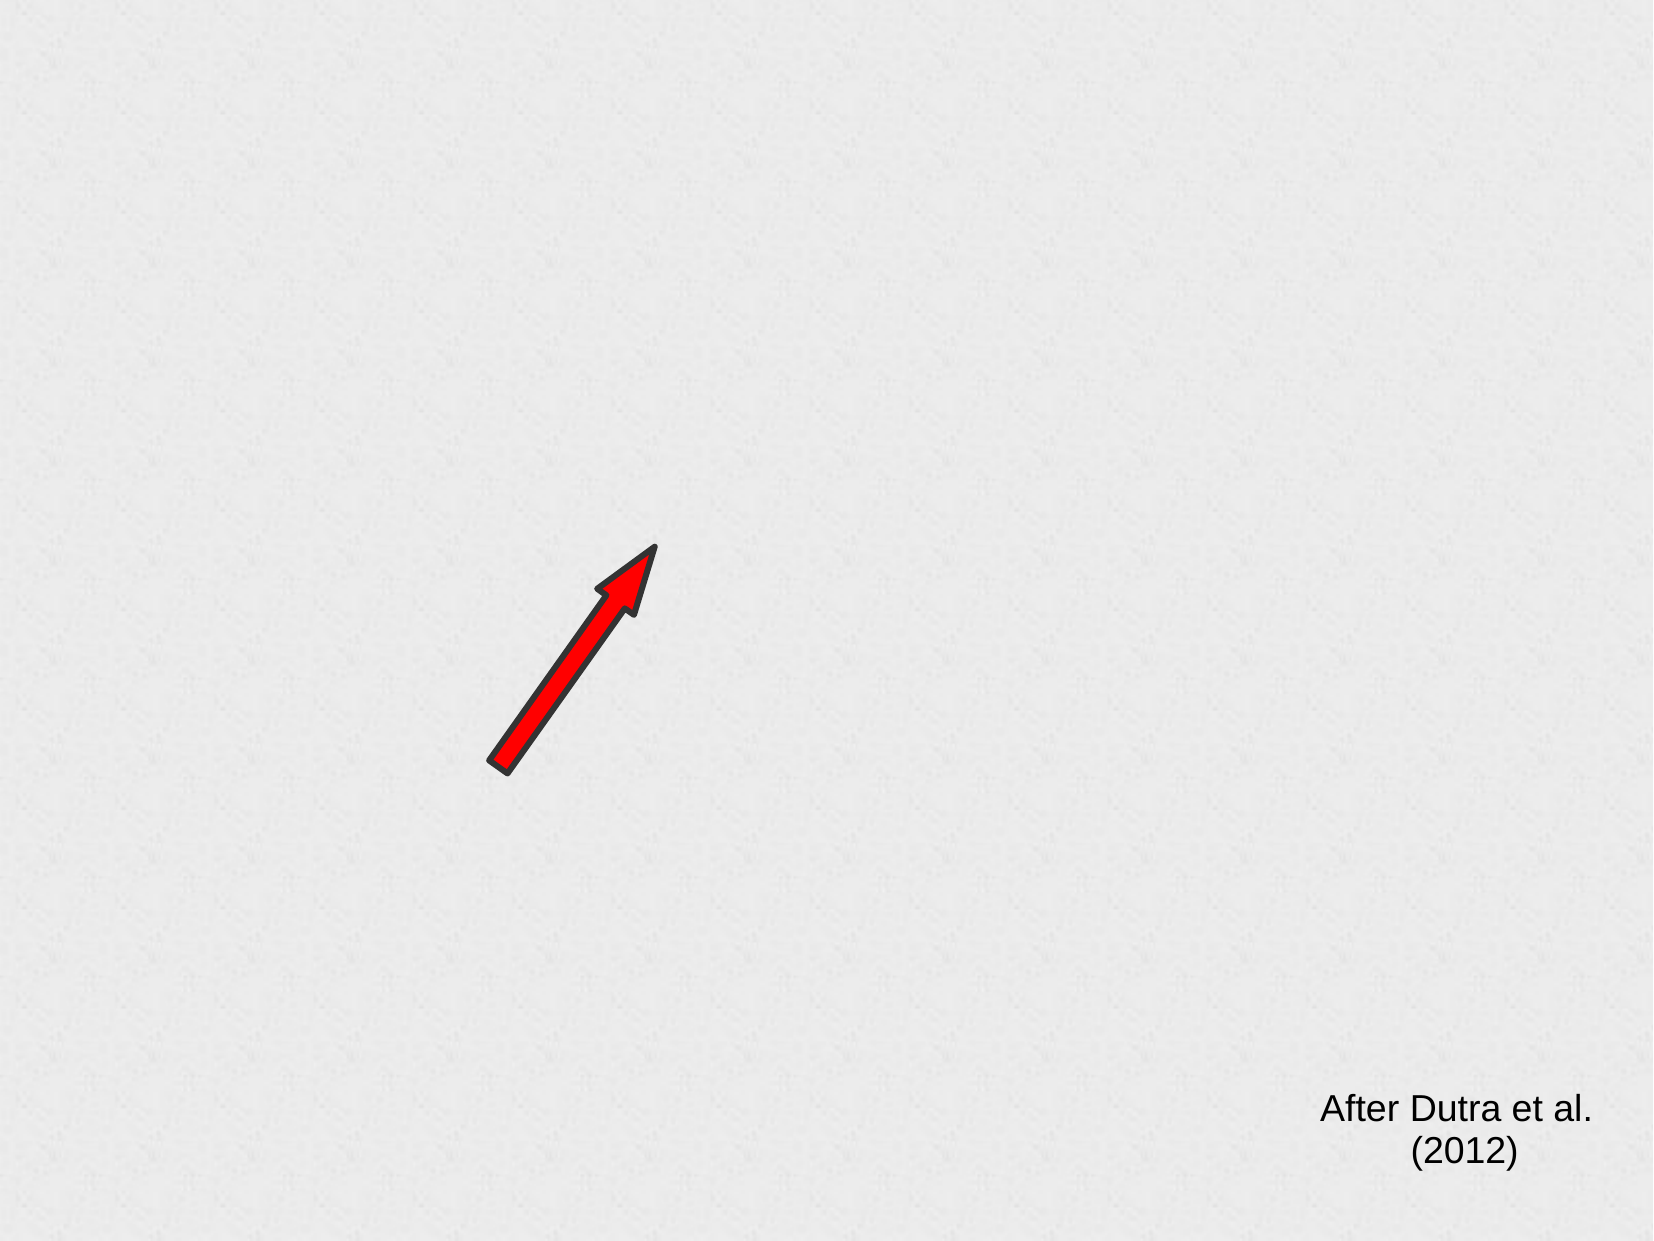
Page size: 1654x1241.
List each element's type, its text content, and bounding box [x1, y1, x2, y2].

text_box After Dutra et al. (2012) [1305, 1080, 1624, 1180]
text_box [489, 546, 655, 774]
picture [0, 0, 1654, 1241]
